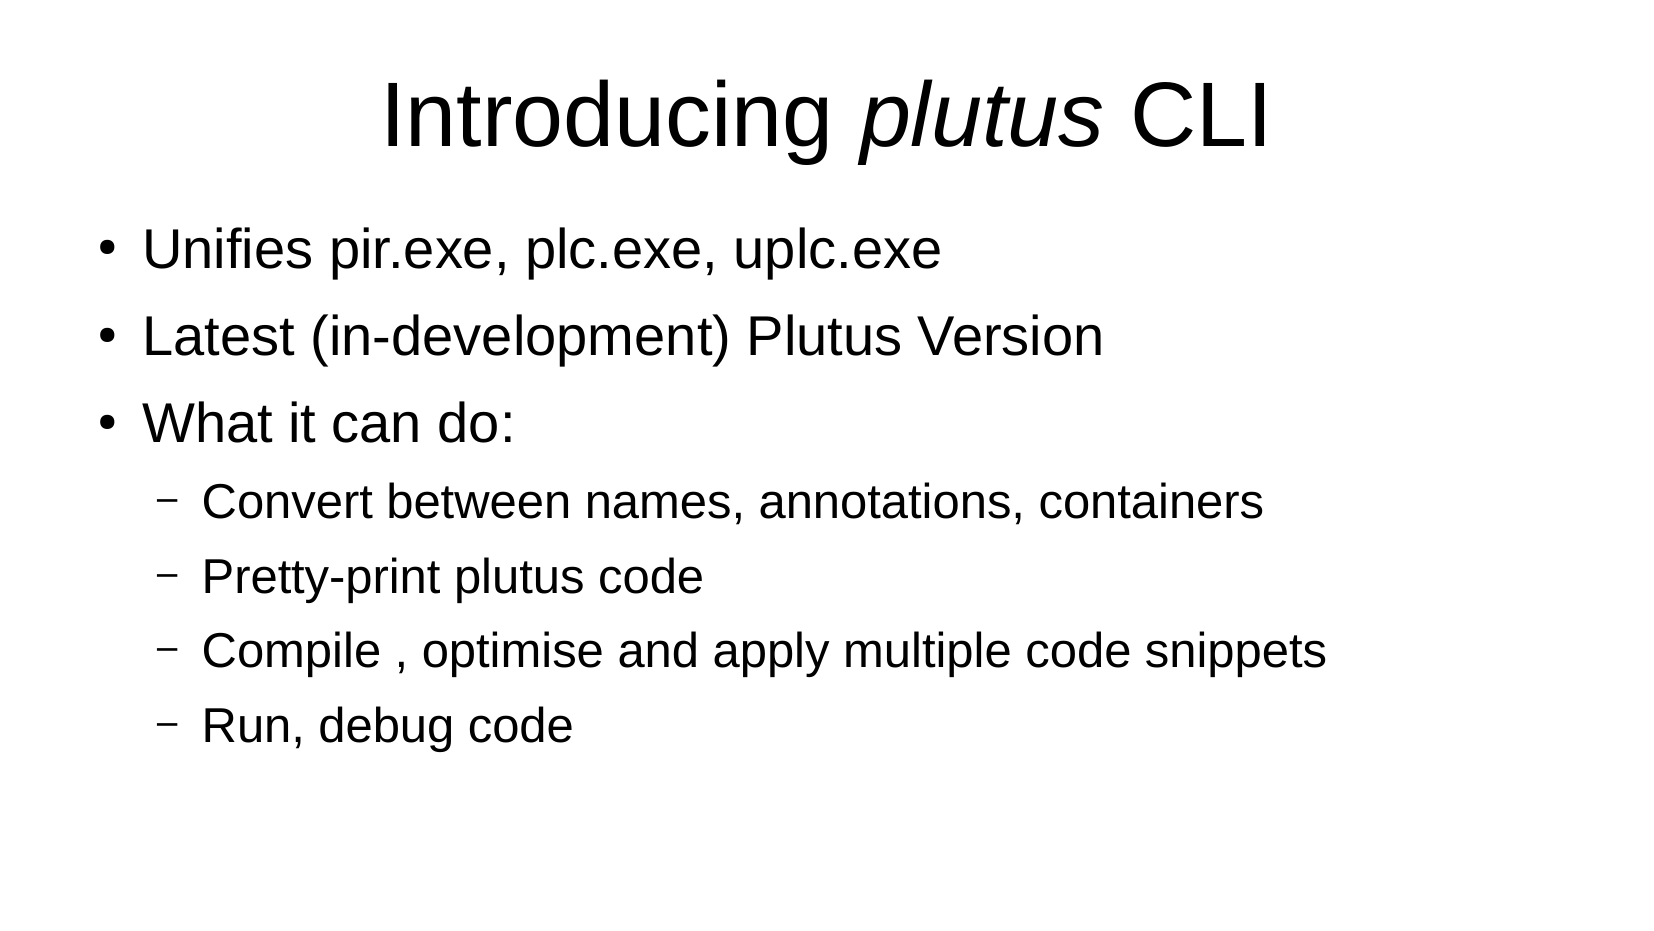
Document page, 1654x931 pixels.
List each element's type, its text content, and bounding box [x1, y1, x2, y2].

title Introducing plutus CLI [82, 37, 1571, 193]
list Unifies pir.exe, plc.exe, uplc.exe Latest (in-development) Plutus Version What it can do: Convert between names, annotations, containers Pretty-print plutus code Compile , optimise and apply multiple code snippets Run, debug code [82, 217, 1571, 758]
